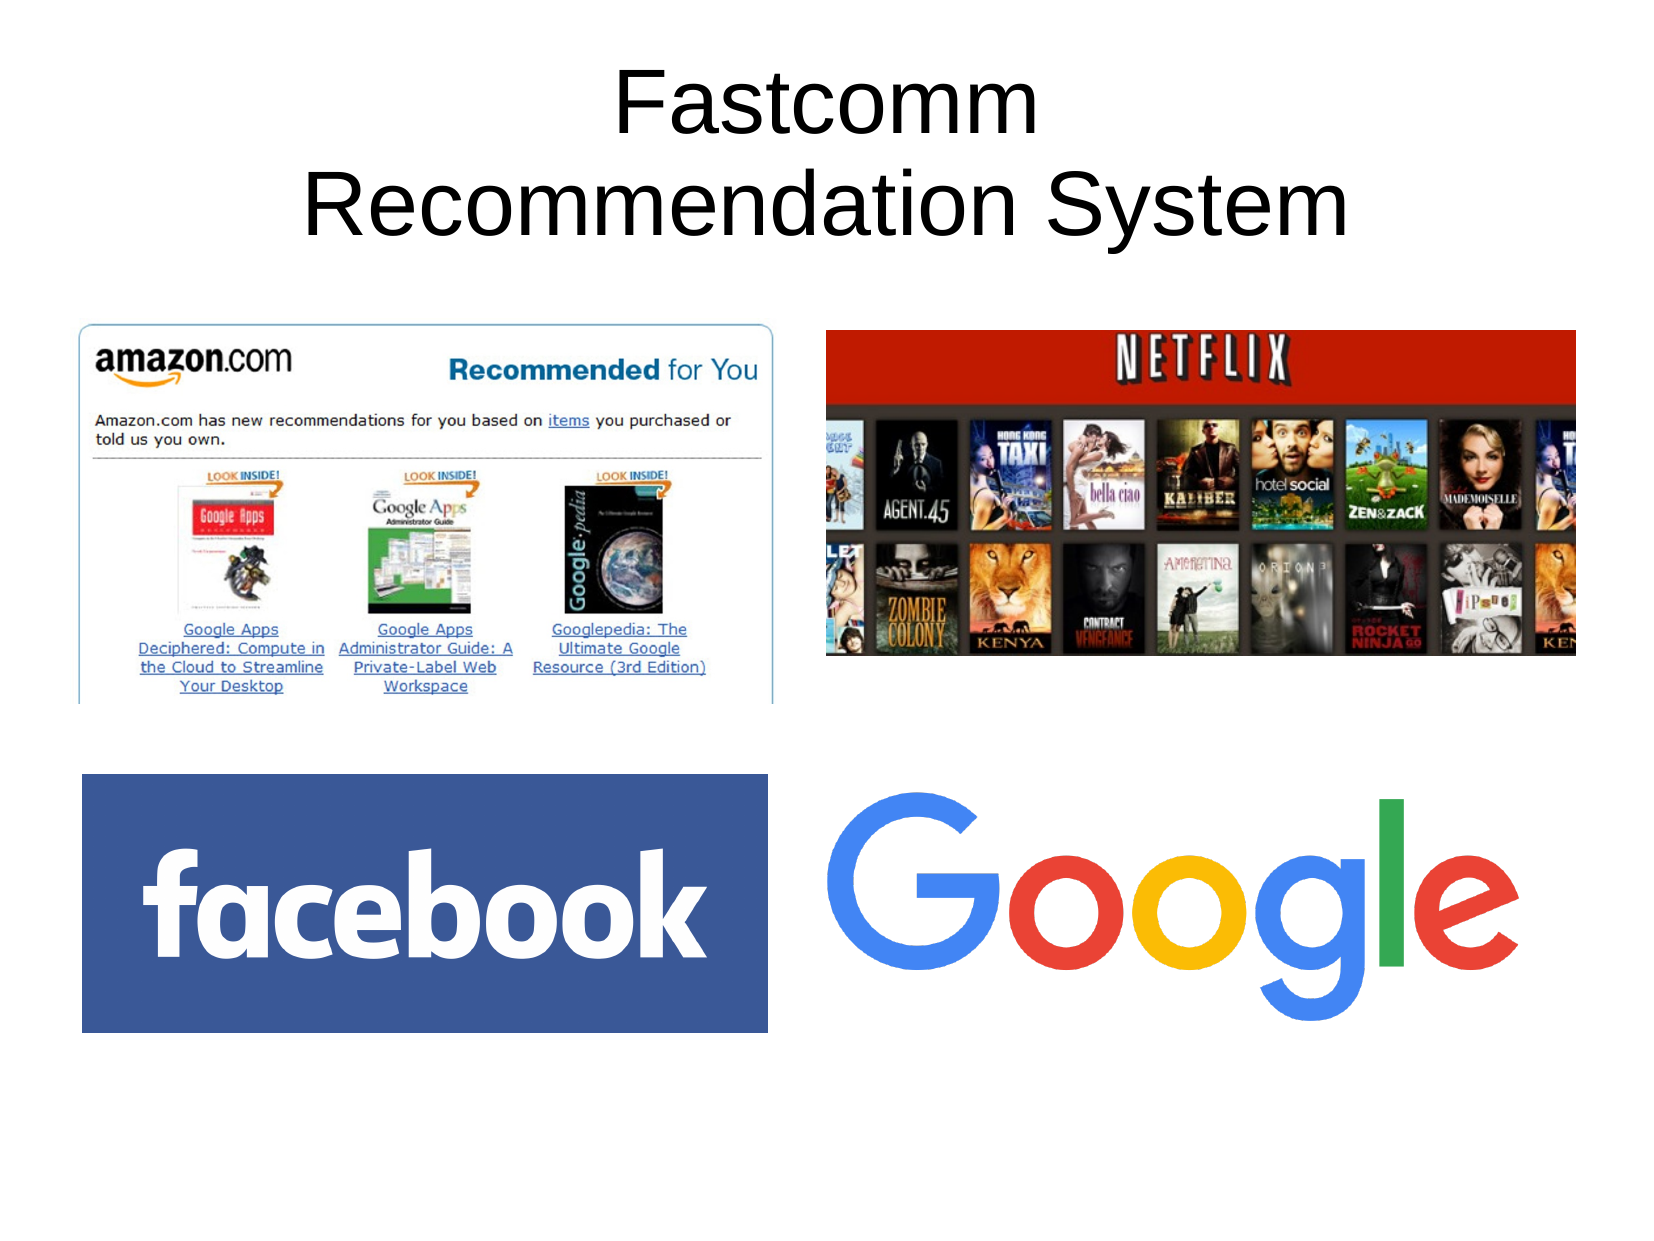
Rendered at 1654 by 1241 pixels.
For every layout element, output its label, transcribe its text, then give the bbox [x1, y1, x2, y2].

title Fastcomm Recommendation System [82, 49, 1571, 257]
picture [70, 318, 780, 704]
picture [826, 791, 1524, 1028]
picture [82, 774, 768, 1033]
picture [826, 330, 1576, 656]
